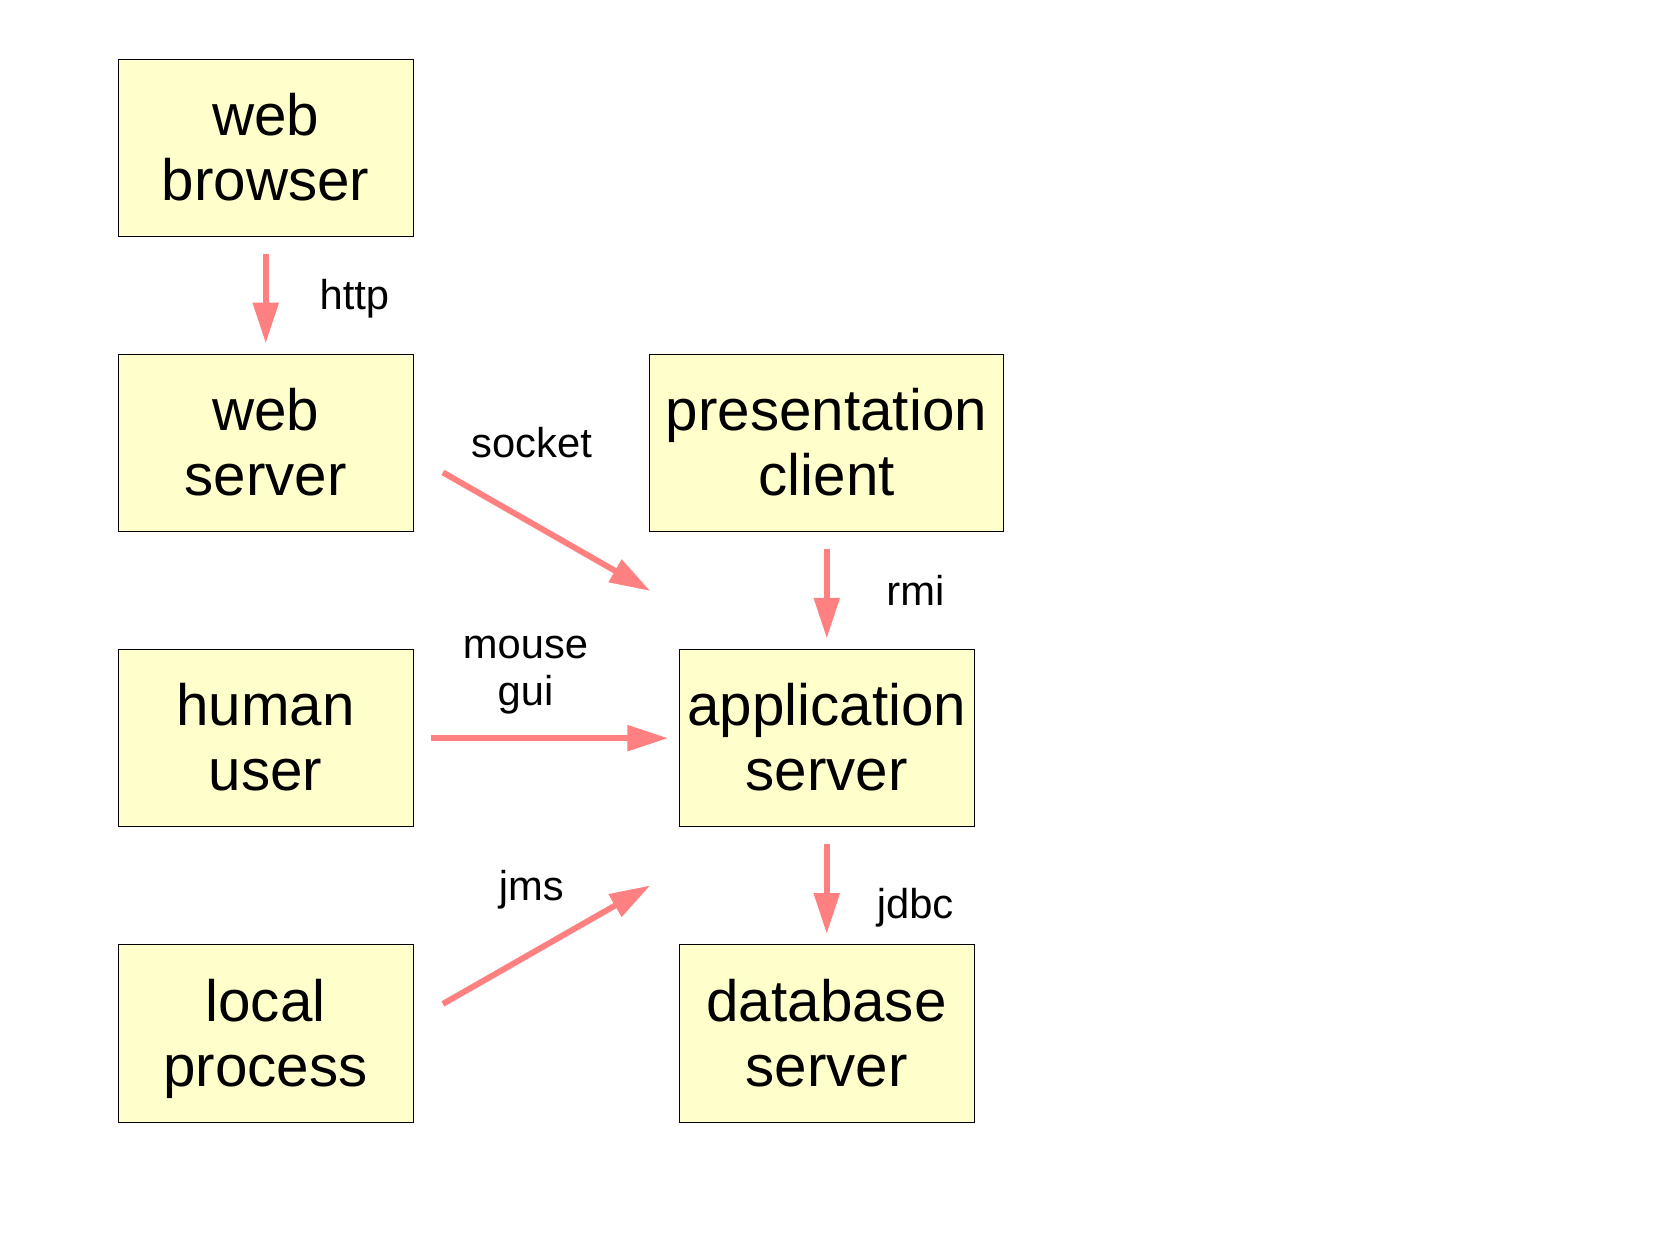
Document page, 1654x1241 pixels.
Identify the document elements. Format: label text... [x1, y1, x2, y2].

text_box application server [679, 649, 975, 827]
text_box local process [118, 944, 414, 1123]
text_box jms [442, 856, 621, 916]
text_box http [295, 265, 414, 325]
text_box rmi [856, 561, 975, 621]
text_box socket [442, 413, 621, 473]
text_box human user [118, 649, 414, 827]
text_box jdbc [856, 874, 975, 934]
text_box web browser [118, 59, 414, 237]
text_box database server [679, 944, 975, 1123]
text_box mouse gui [437, 608, 615, 727]
text_box web server [118, 354, 414, 532]
text_box presentation client [649, 354, 1004, 532]
